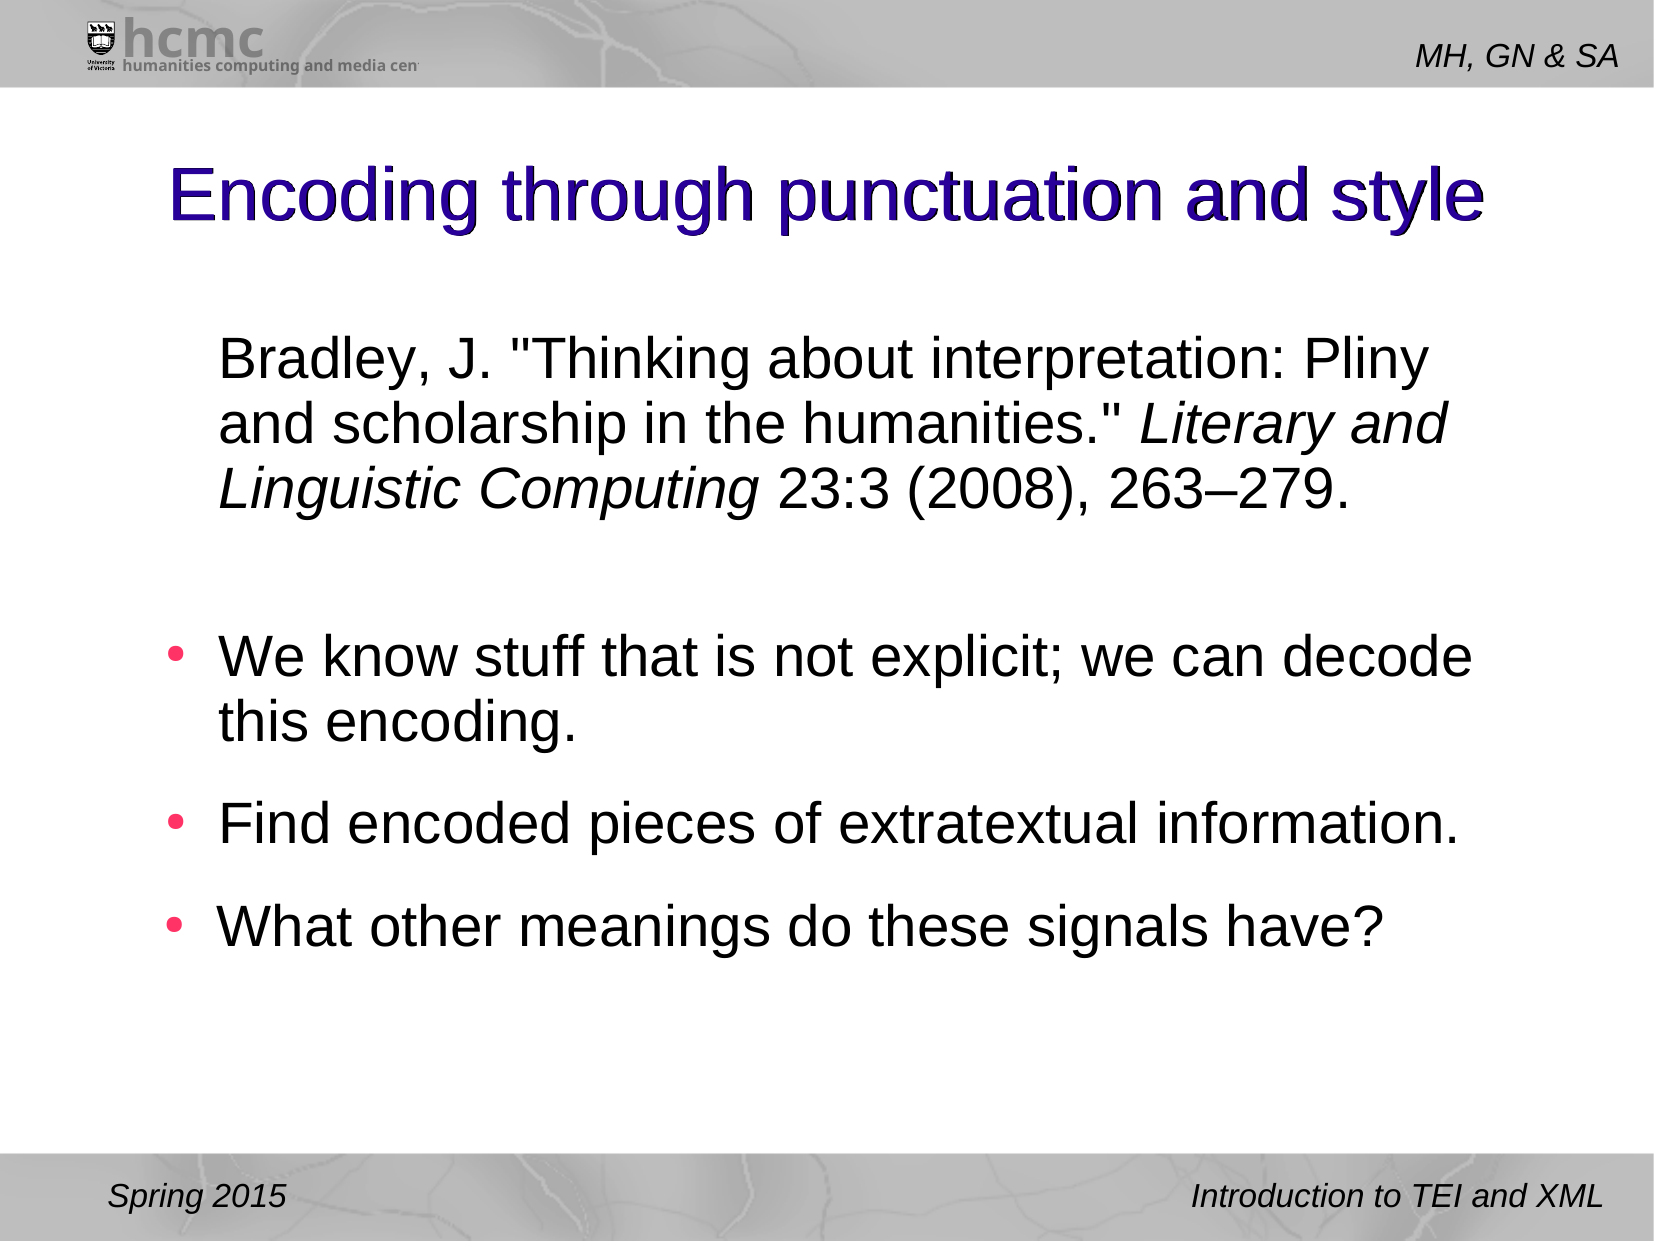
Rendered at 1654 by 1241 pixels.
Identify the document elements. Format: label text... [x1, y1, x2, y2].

list Bradley, J. "Thinking about interpretation: Pliny and scholarship in the humanities." Literary and Linguistic Computing 23:3 (2008), 263–279. We know stuff that is not explicit; we can decode this encoding. Find encoded pieces of extratextual information. What other meanings do these signals have? [147, 325, 1506, 1063]
title Encoding through punctuation and style [118, 90, 1536, 298]
picture [0, 0, 1654, 1241]
